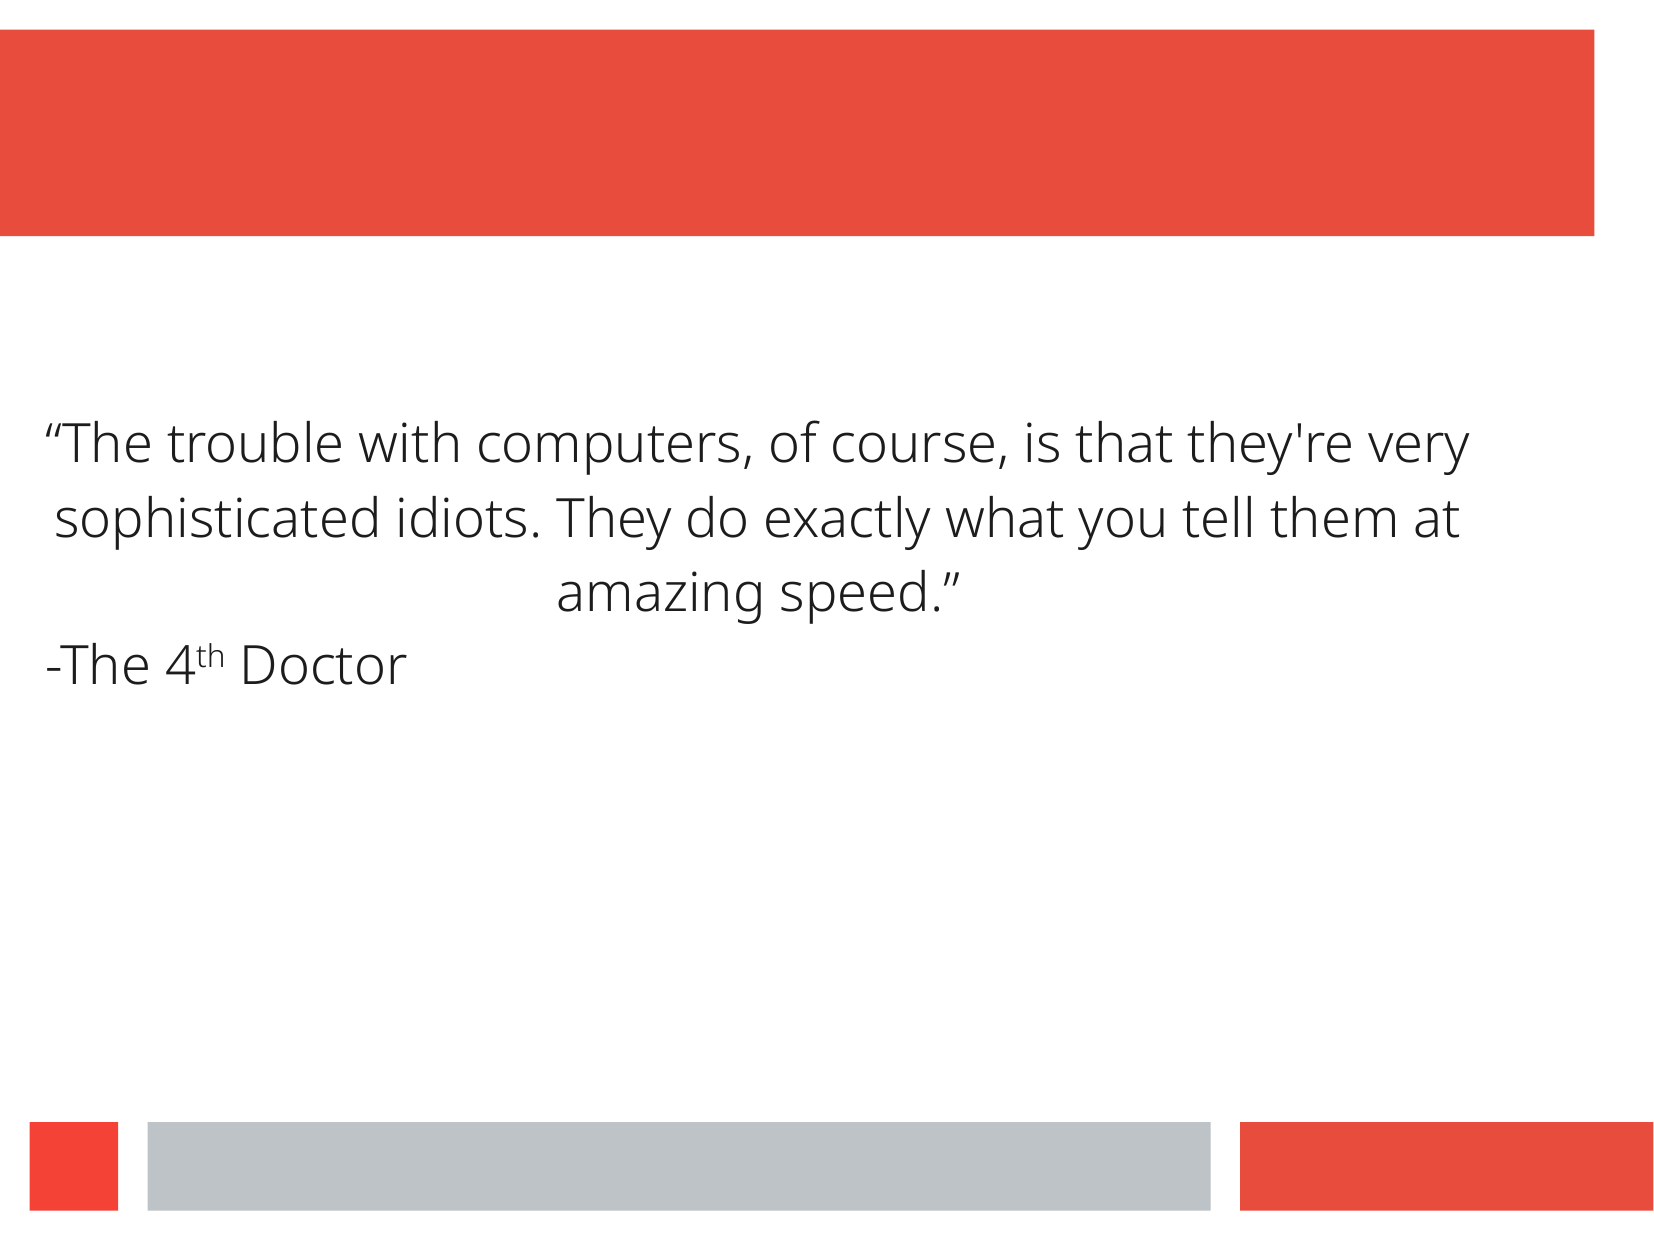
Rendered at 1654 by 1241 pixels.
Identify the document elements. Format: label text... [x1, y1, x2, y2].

subtitle “The trouble with computers, of course, is that they're very sophisticated idiots. They do exactly what you tell them at amazing speed.” -The 4th Doctor [45, 405, 1581, 1015]
